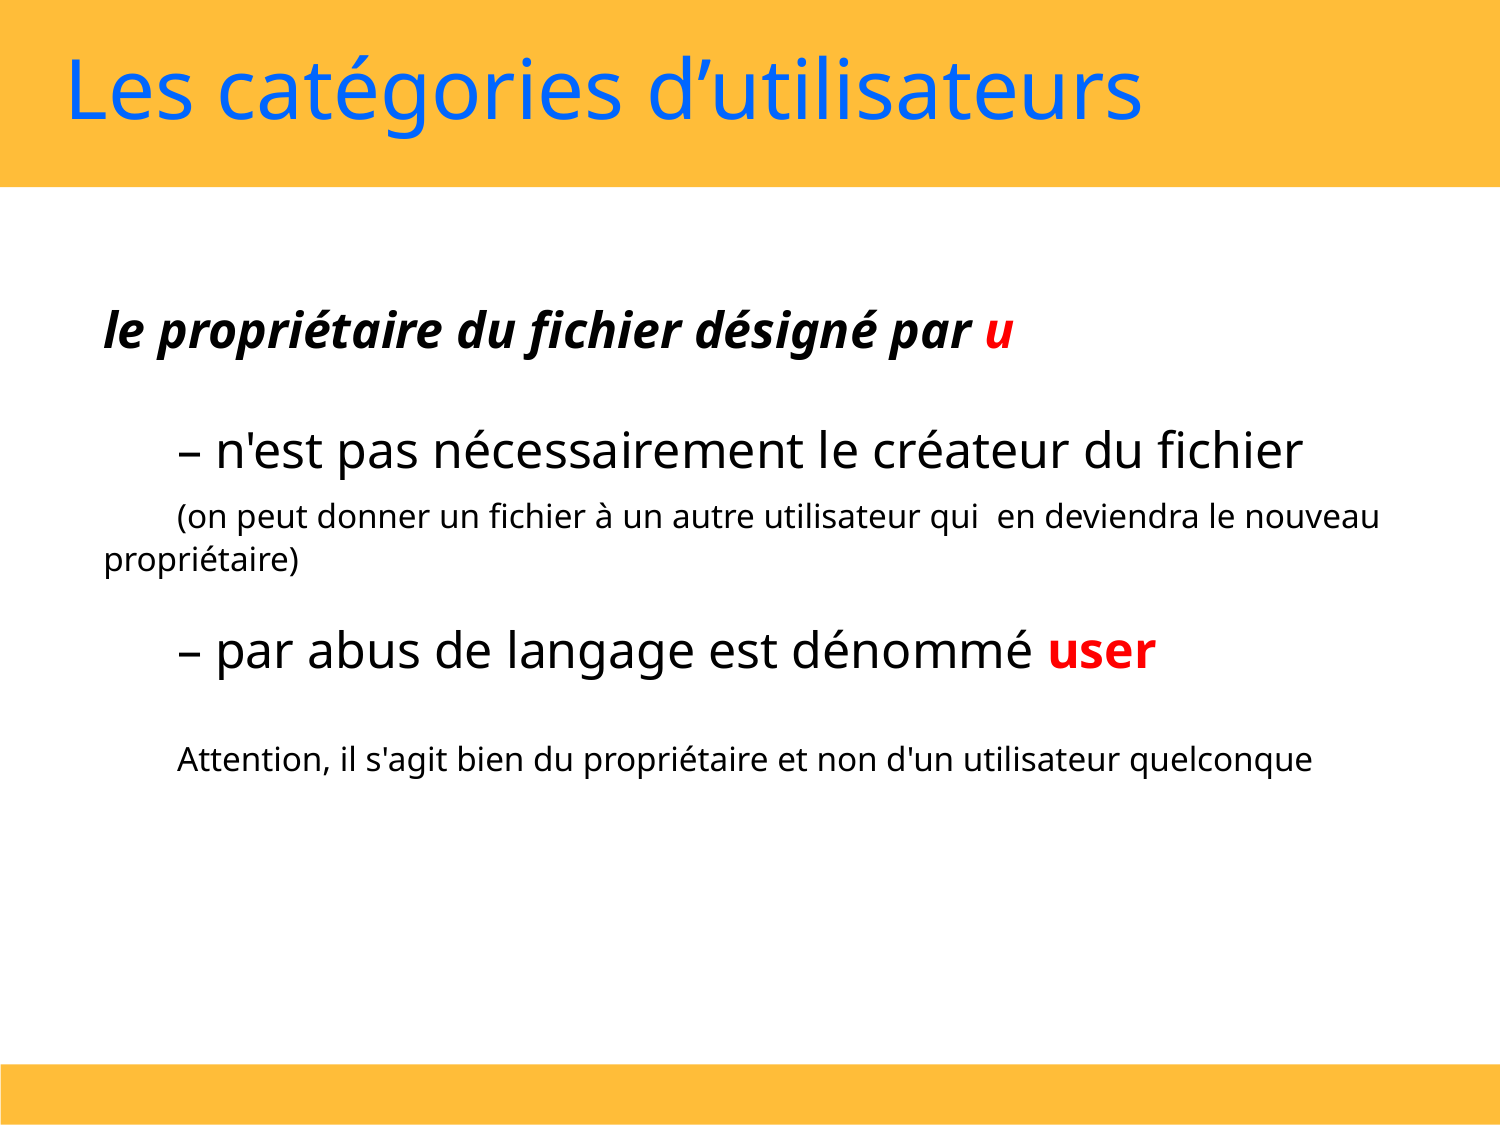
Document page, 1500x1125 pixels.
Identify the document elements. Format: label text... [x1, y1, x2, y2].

text_box le propriétaire du fichier désigné par u – n'est pas nécessairement le créateur du fichier (on peut donner un fichier à un autre utilisateur qui en deviendra le nouveau propriétaire) – par abus de langage est dénommé user Attention, il s'agit bien du propriétaire et non d'un utilisateur quelconque [88, 290, 1465, 804]
text_box Les catégories d’utilisateurs [49, 24, 1450, 148]
